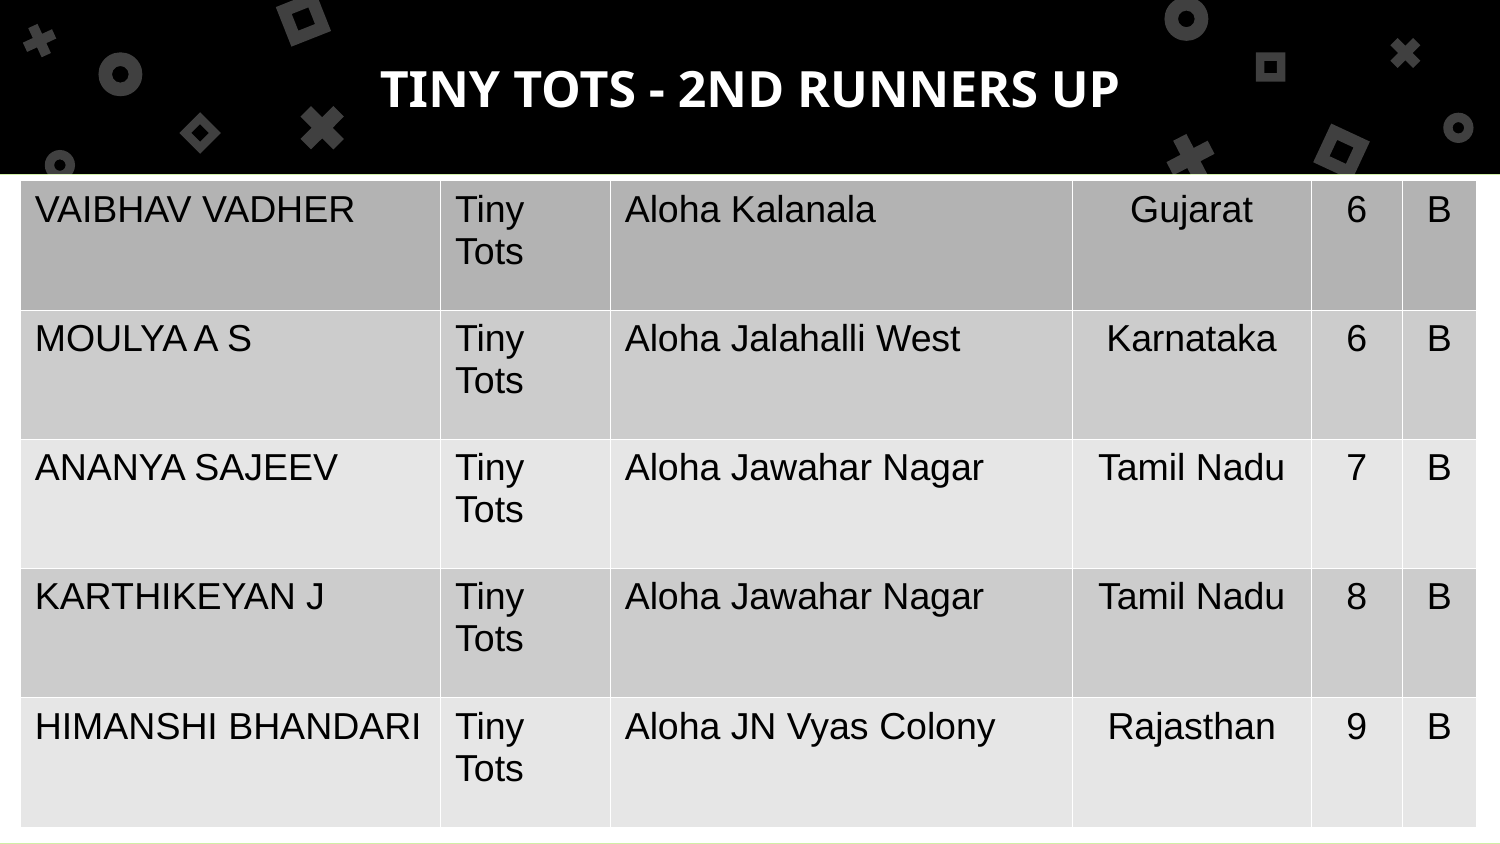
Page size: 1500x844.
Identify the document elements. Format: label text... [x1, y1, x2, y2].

table_cell Rajasthan [1073, 698, 1311, 827]
table_cell 7 [1312, 440, 1402, 568]
table_cell Aloha Jawahar Nagar [611, 569, 1072, 697]
table_cell B [1403, 698, 1476, 827]
table_cell ANANYA SAJEEV [21, 440, 440, 568]
table_cell 9 [1312, 698, 1402, 827]
table_cell Aloha Jalahalli West [611, 311, 1072, 439]
table_header VAIBHAV VADHER [21, 181, 440, 310]
table_cell Karnataka [1073, 311, 1311, 439]
table_cell KARTHIKEYAN J [21, 569, 440, 697]
table_cell Tiny Tots [441, 569, 610, 697]
text_box TINY TOTS - 2ND RUNNERS UP [75, 0, 1425, 175]
table_cell B [1403, 311, 1476, 439]
table_cell 8 [1312, 569, 1402, 697]
table_cell B [1403, 440, 1476, 568]
table_cell Tiny Tots [441, 311, 610, 439]
table_cell Aloha Jawahar Nagar [611, 440, 1072, 568]
table_cell Tiny Tots [441, 440, 610, 568]
table_cell HIMANSHI BHANDARI [21, 698, 440, 827]
table_cell 6 [1312, 311, 1402, 439]
table_cell Tamil Nadu [1073, 569, 1311, 697]
table_cell Tamil Nadu [1073, 440, 1311, 568]
table_cell Tiny Tots [441, 698, 610, 827]
table_cell B [1403, 569, 1476, 697]
table_cell Aloha JN Vyas Colony [611, 698, 1072, 827]
table_header 6 [1312, 181, 1402, 310]
table_cell MOULYA A S [21, 311, 440, 439]
table_header B [1403, 181, 1476, 310]
table_header Aloha Kalanala [611, 181, 1072, 310]
table_header Gujarat [1073, 181, 1311, 310]
table_header Tiny Tots [441, 181, 610, 310]
